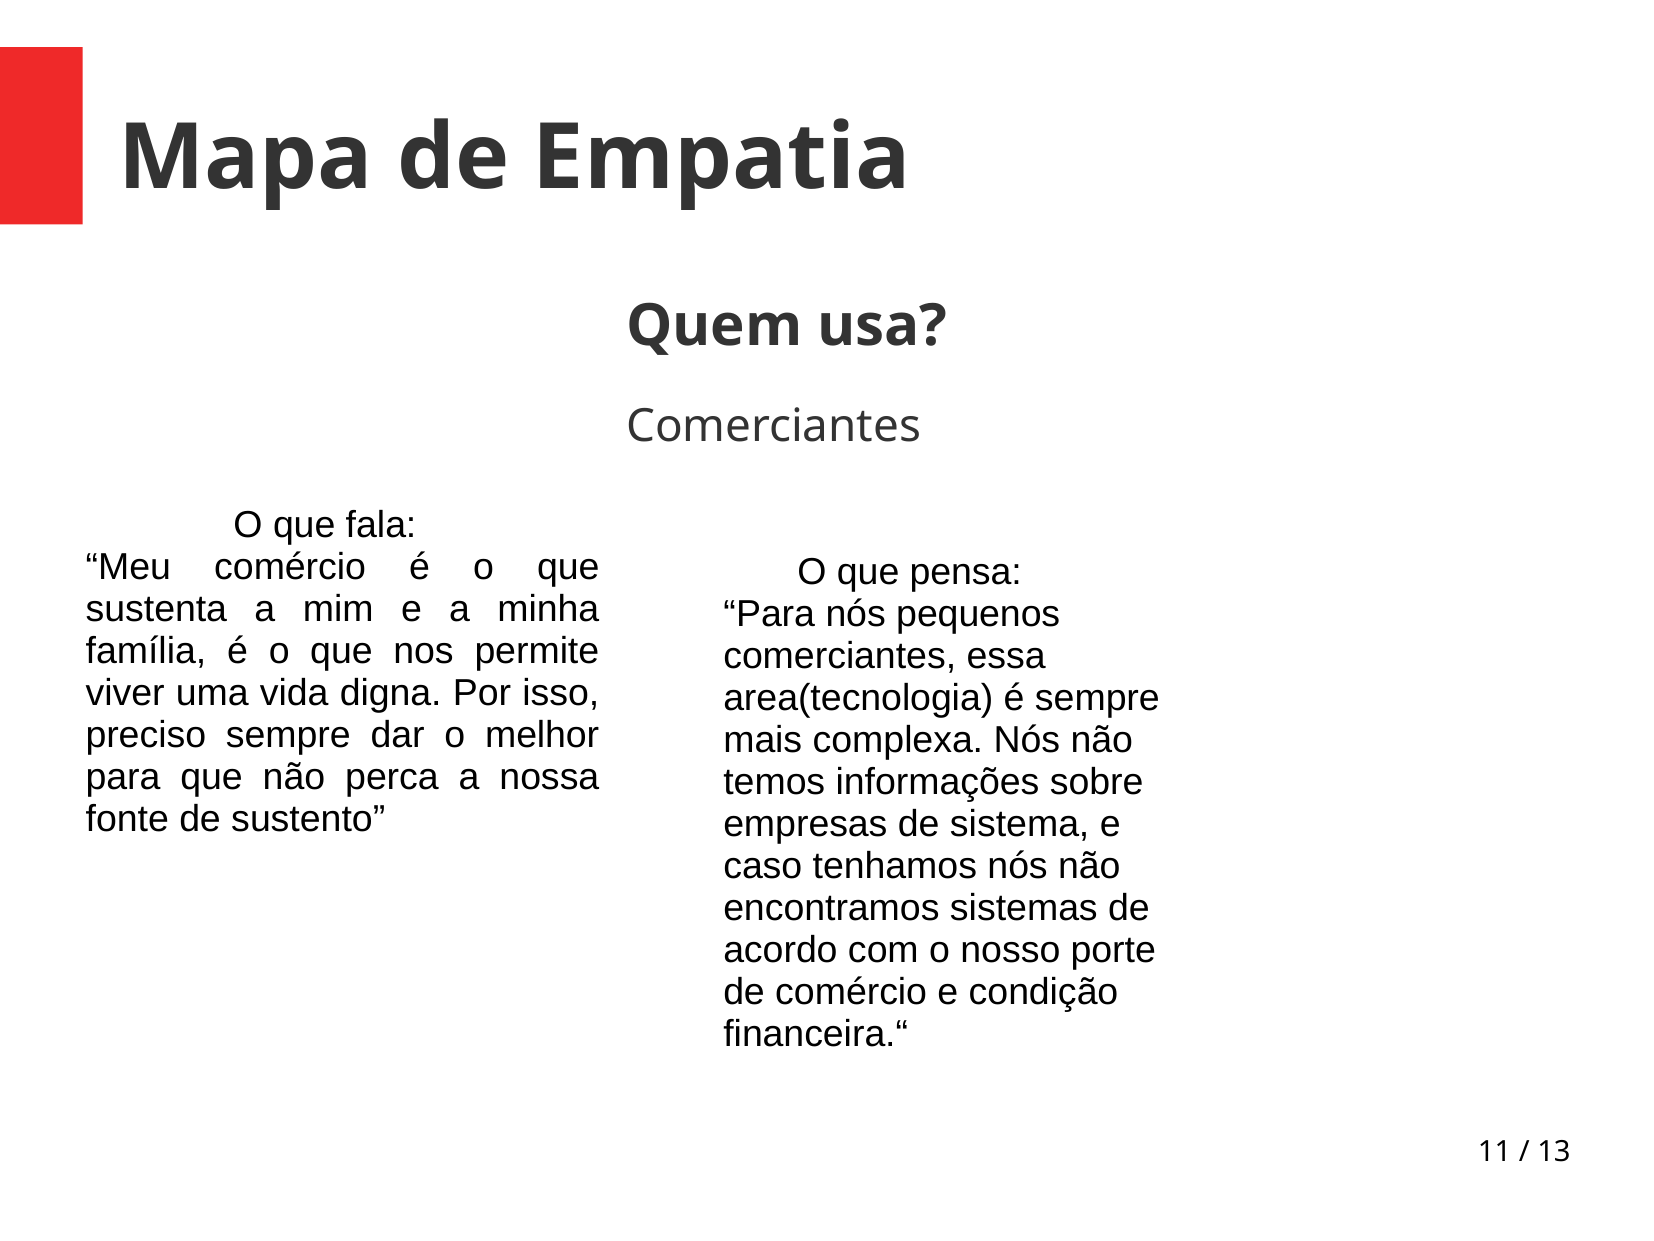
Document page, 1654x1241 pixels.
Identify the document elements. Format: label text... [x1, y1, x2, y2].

text_box O que pensa: “Para nós pequenos comerciantes, essa area(tecnologia) é sempre mais complexa. Nós não temos informações sobre empresas de sistema, e caso tenhamos nós não encontramos sistemas de acordo com o nosso porte de comércio e condição financeira.“ [708, 543, 1217, 1062]
list Quem usa? Comerciantes [555, 283, 1016, 438]
title Mapa de Empatia [118, 49, 1571, 257]
text_box O que fala: “Meu comércio é o que sustenta a mim e a minha família, é o que nos permite viver uma vida digna. Por isso, preciso sempre dar o melhor para que não perca a nossa fonte de sustento” [70, 496, 615, 847]
